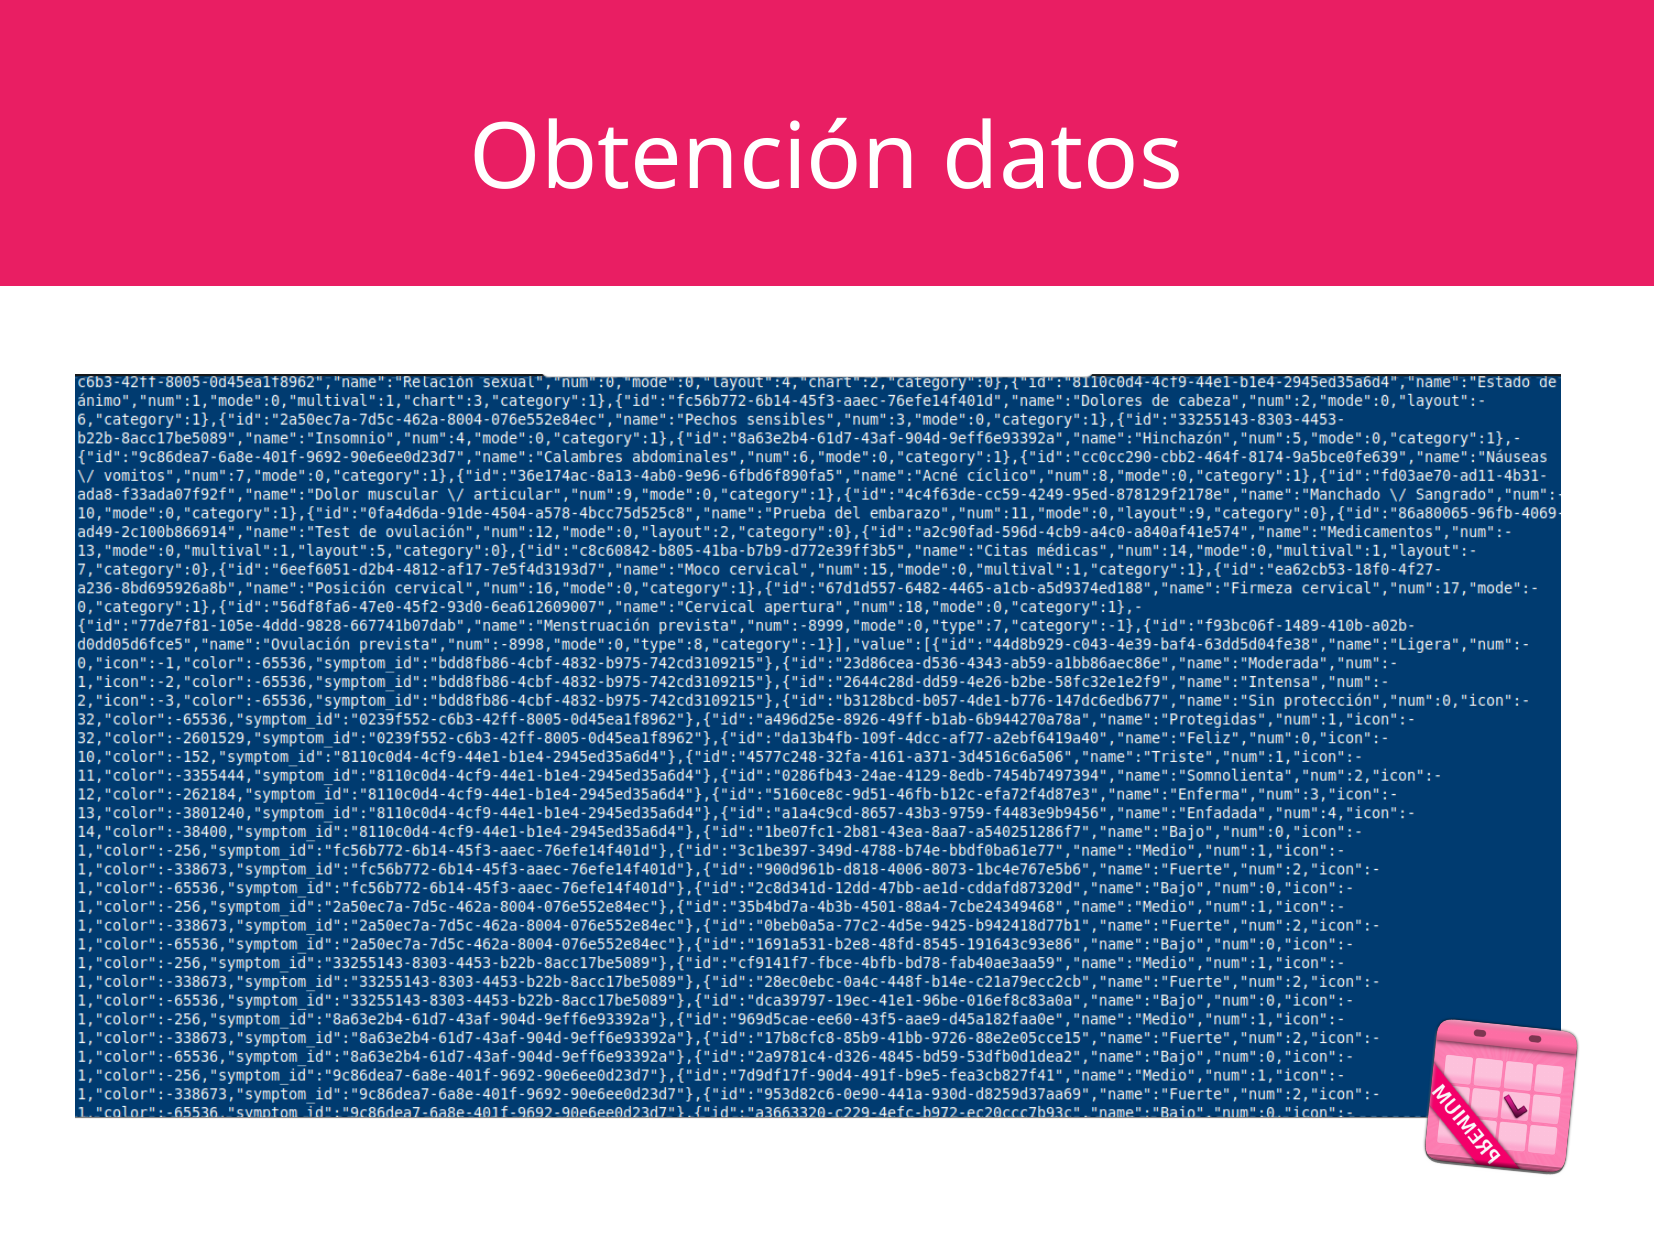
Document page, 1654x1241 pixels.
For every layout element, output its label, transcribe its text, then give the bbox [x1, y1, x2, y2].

picture [75, 374, 1592, 1187]
title Obtención datos [82, 49, 1571, 257]
